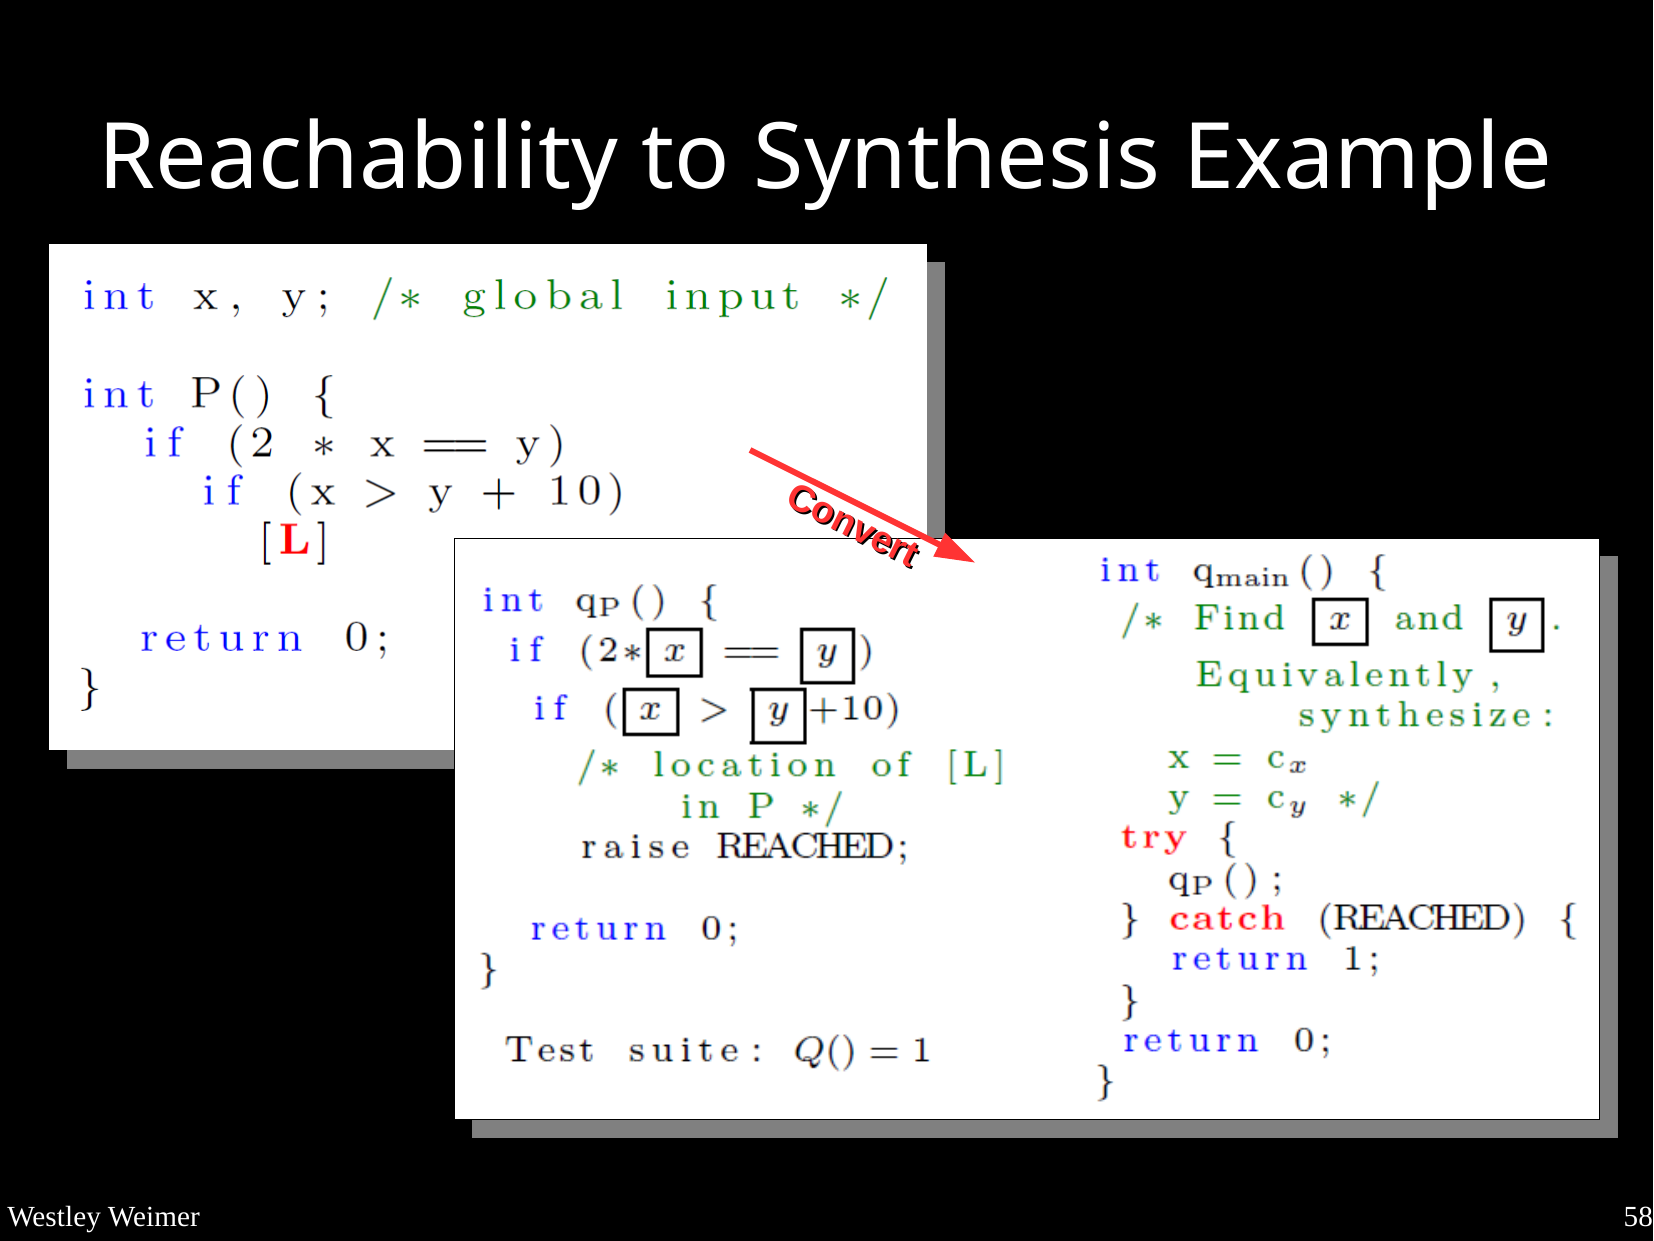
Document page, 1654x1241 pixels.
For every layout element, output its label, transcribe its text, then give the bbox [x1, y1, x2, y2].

picture [49, 244, 1600, 1120]
title Reachability to Synthesis Example [82, 49, 1571, 257]
